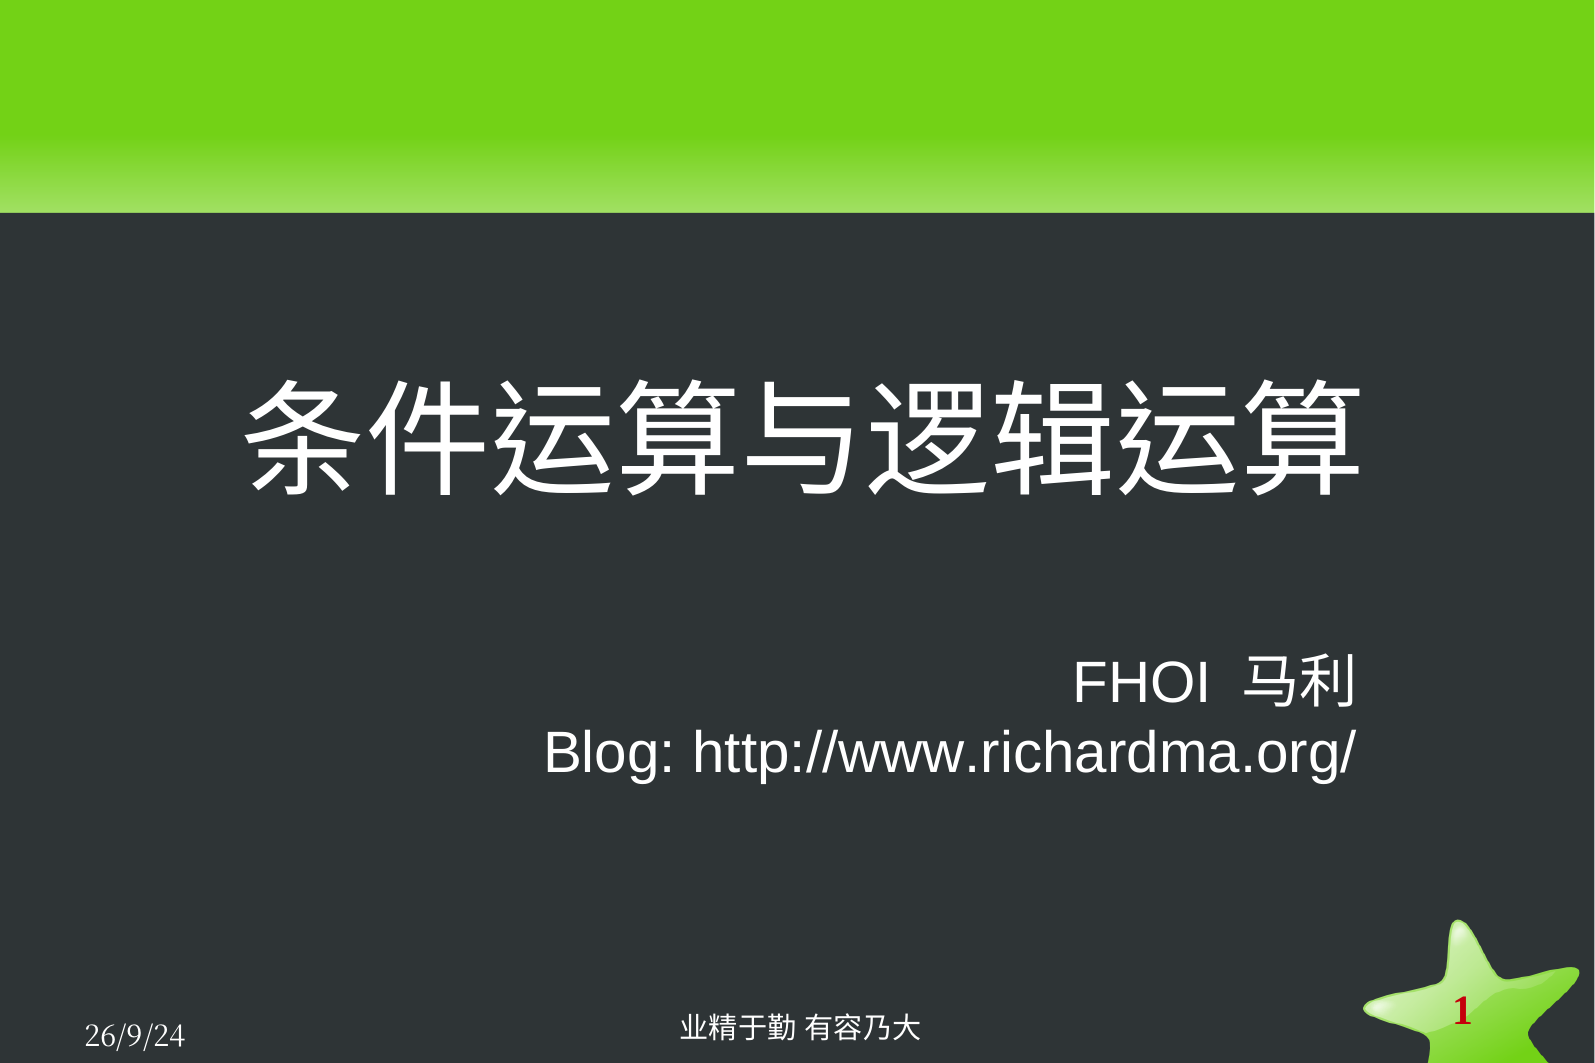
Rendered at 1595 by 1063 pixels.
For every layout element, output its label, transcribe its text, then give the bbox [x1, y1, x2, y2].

picture [0, 0, 1595, 1063]
title 条件运算与逻辑运算 [85, 354, 1521, 520]
text_box FHOI 马利 Blog: http://www.richardma.org/ [199, 632, 1373, 781]
